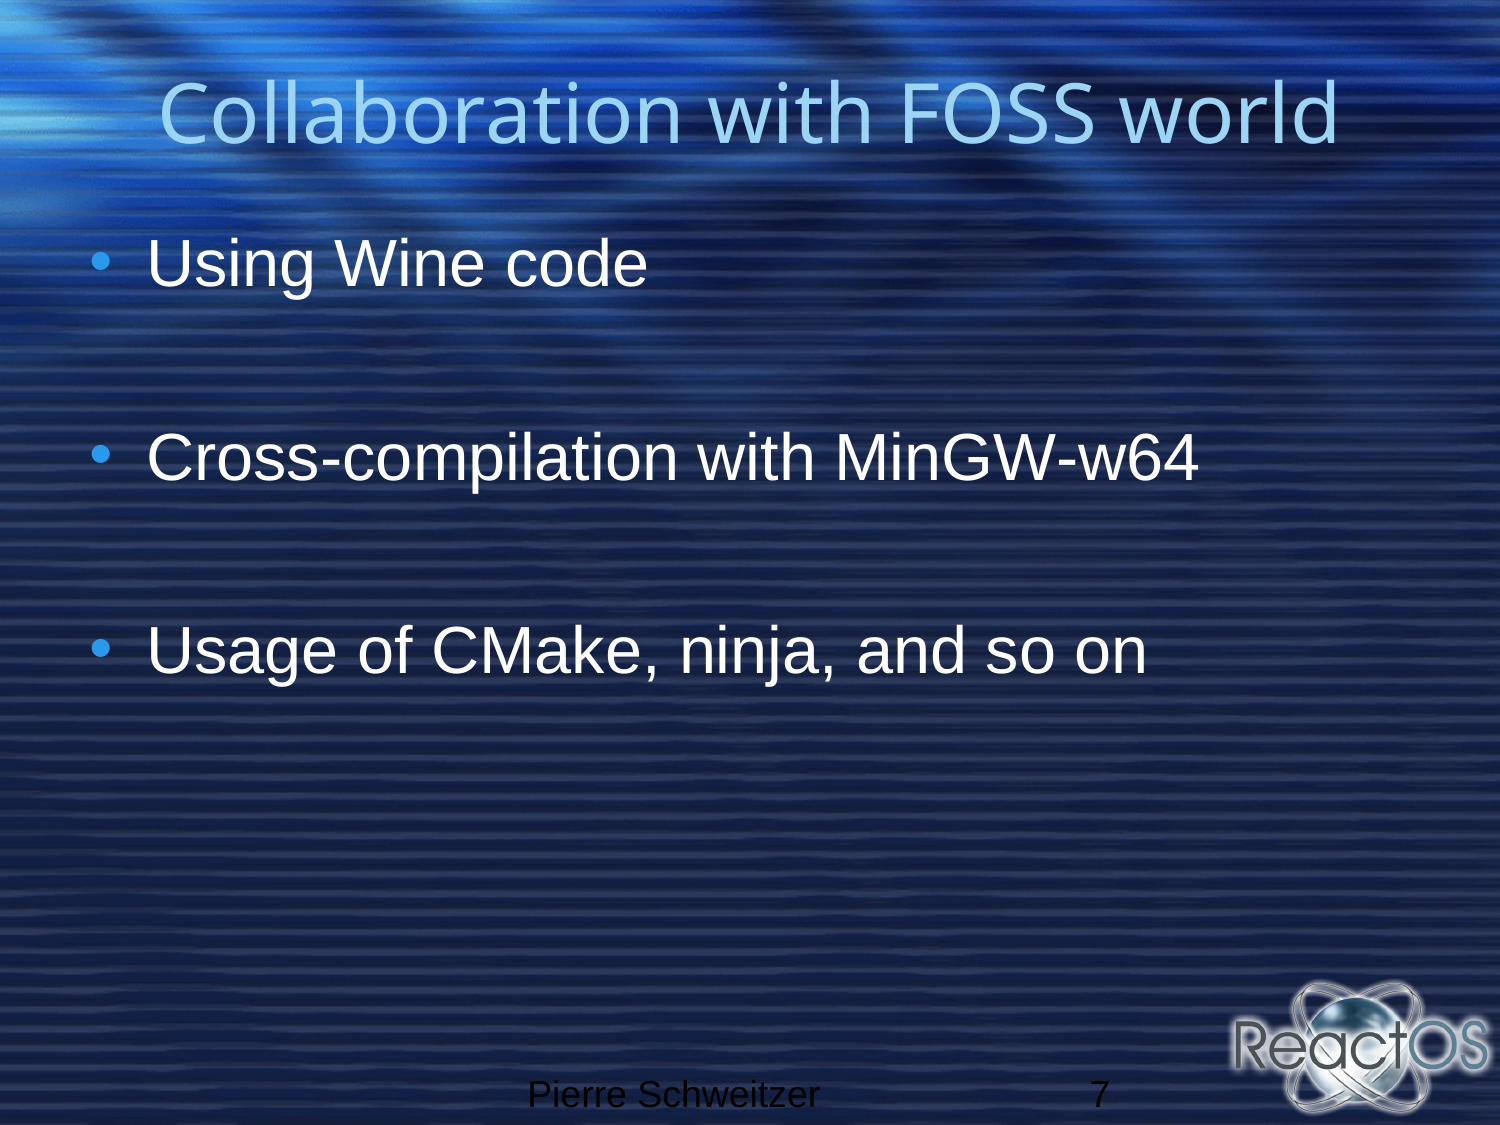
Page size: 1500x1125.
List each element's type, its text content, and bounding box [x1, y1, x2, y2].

list Using Wine code Cross-compilation with MinGW-w64 Usage of CMake, ninja, and so on [75, 212, 1426, 1005]
picture [0, 0, 1500, 1125]
title Collaboration with FOSS world [75, 45, 1426, 176]
